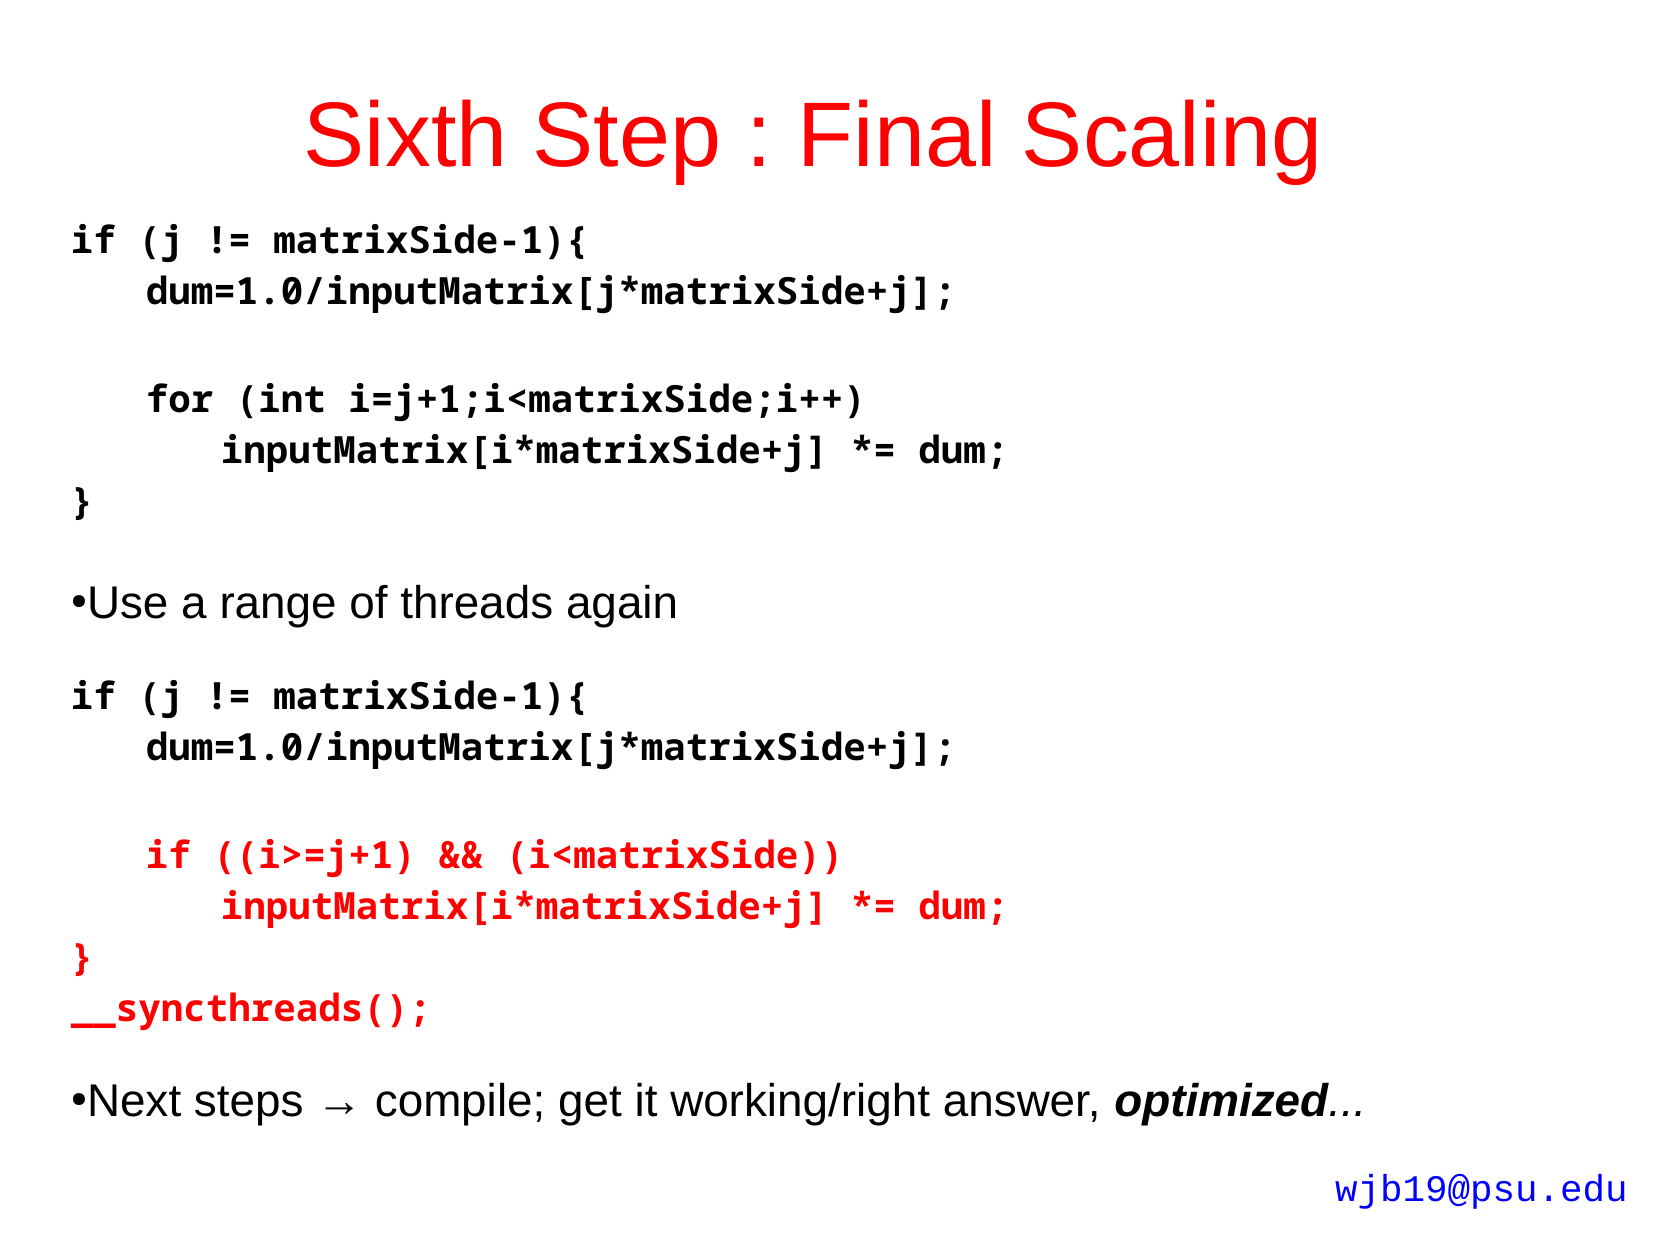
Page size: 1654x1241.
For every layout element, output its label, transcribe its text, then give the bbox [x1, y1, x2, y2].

text_box wjb19@psu.edu [1320, 1162, 1643, 1220]
title Sixth Step : Final Scaling [82, 31, 1571, 213]
subtitle if (j != matrixSide-1){ dum=1.0/inputMatrix[j*matrixSide+j]; for (int i=j+1;i<matrixSide;i++) inputMatrix[i*matrixSide+j] *= dum; } Use a range of threads again if (j != matrixSide-1){ dum=1.0/inputMatrix[j*matrixSide+j]; if ((i>=j+1) && (i<matrixSide)) inputMatrix[i*matrixSide+j] *= dum; } __syncthreads(); Next steps → compile; get it working/right answer, optimized... [70, 213, 1642, 1032]
